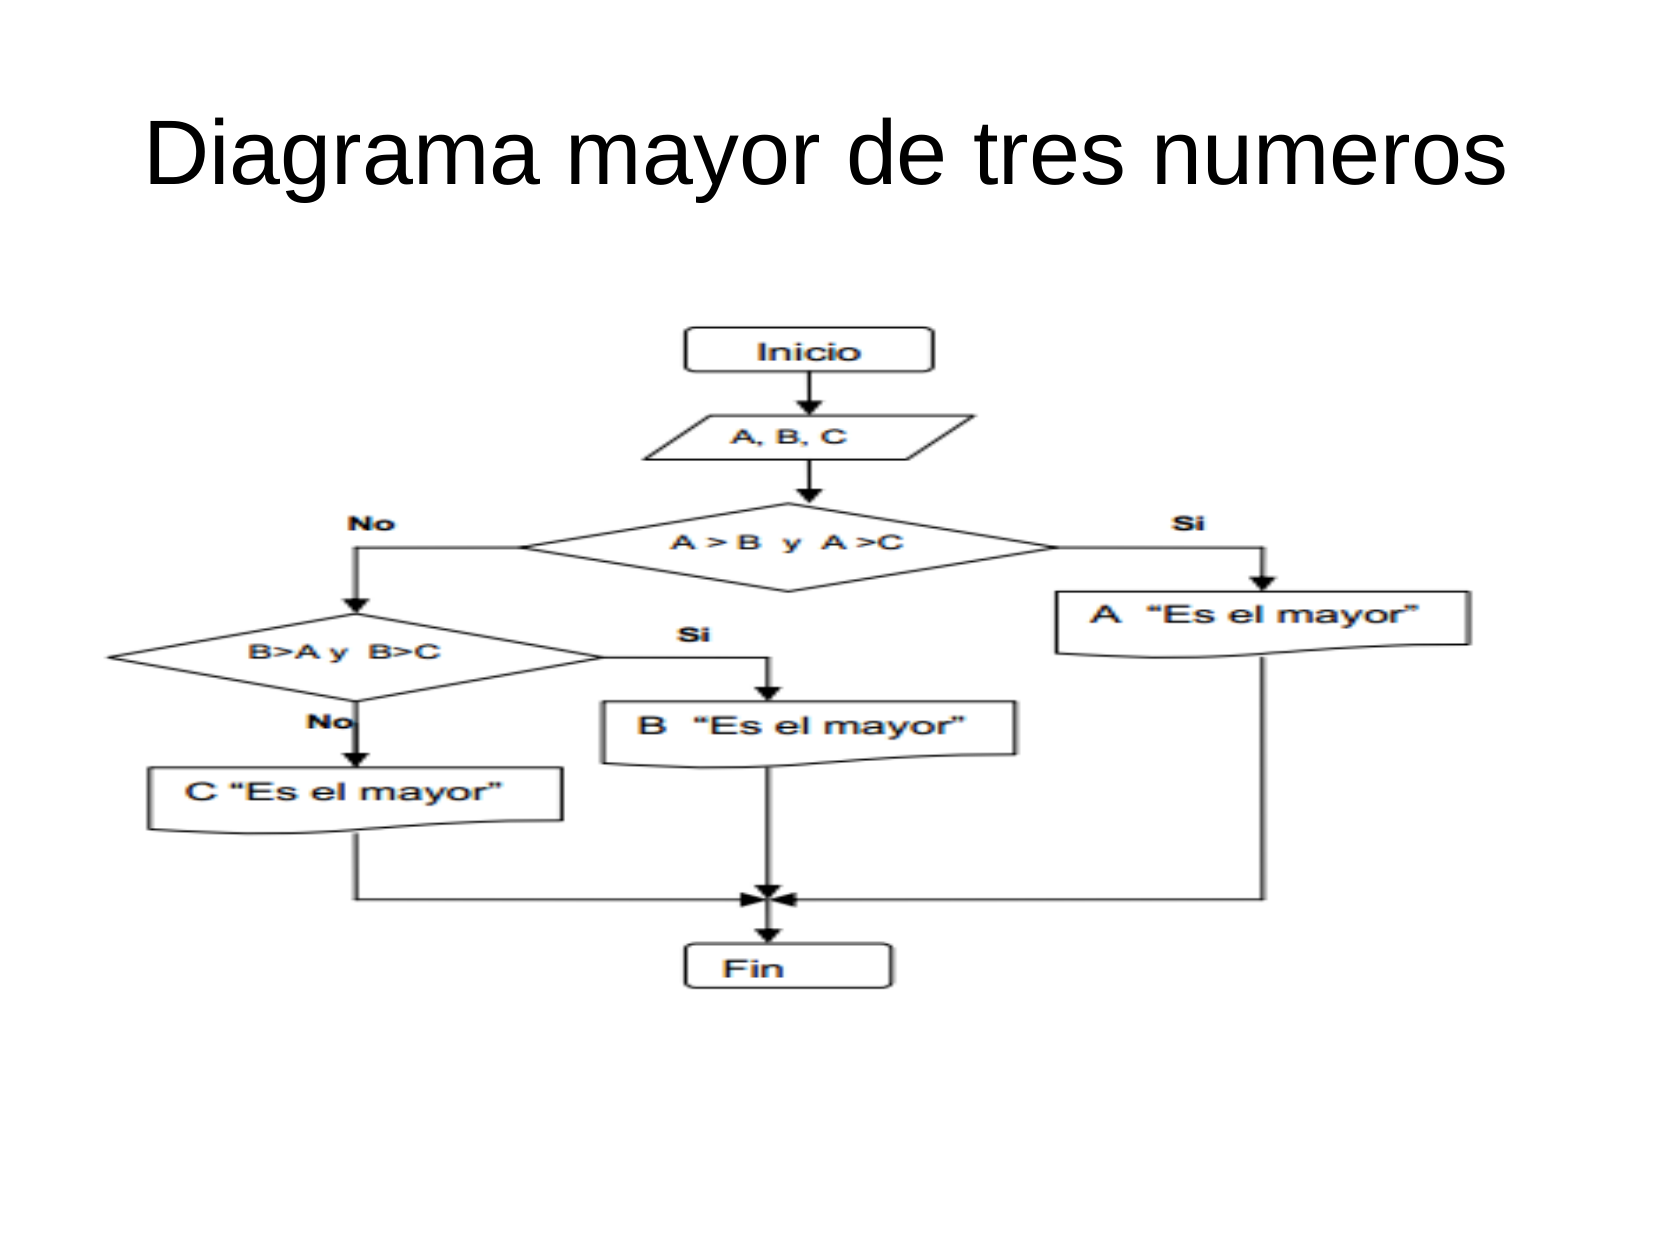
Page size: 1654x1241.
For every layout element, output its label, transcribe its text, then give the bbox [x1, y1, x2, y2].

title Diagrama mayor de tres numeros [82, 49, 1571, 257]
picture [88, 295, 1565, 1093]
